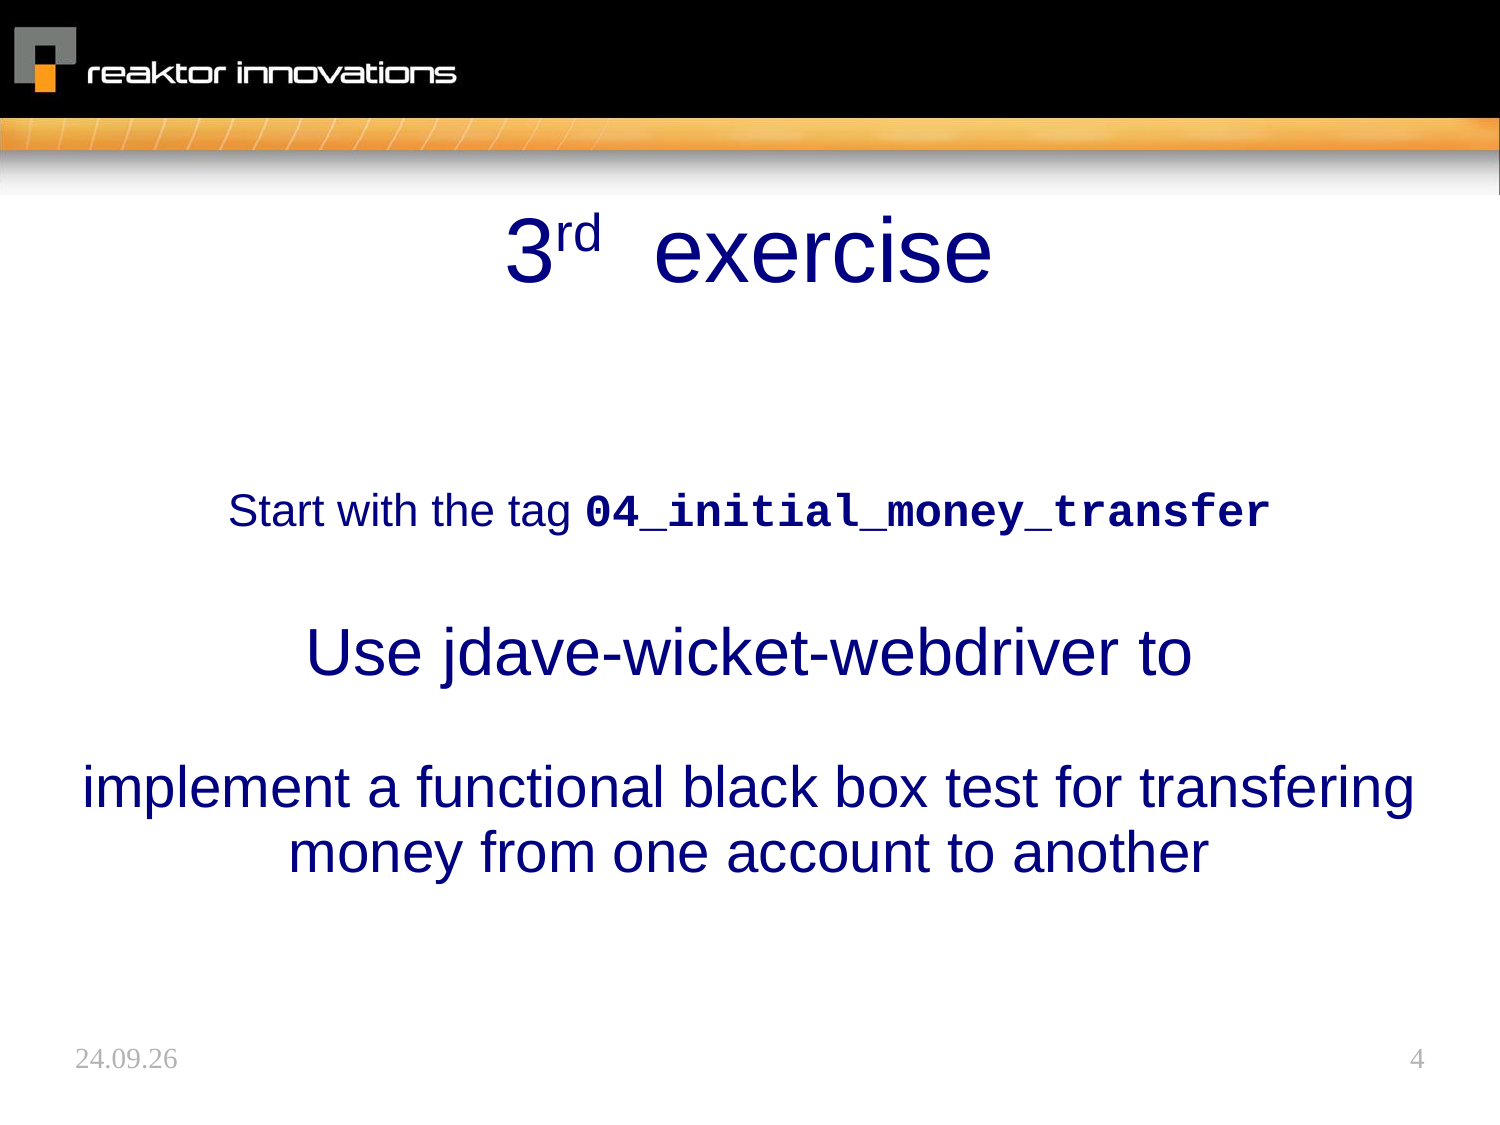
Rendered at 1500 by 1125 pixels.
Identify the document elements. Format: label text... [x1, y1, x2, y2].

title 3rd exercise [75, 164, 1425, 338]
subtitle Start with the tag 04_initial_money_transfer Use jdave-wicket-webdriver to implement a functional black box test for transfering money from one account to another [75, 371, 1425, 999]
picture [0, 0, 1500, 195]
